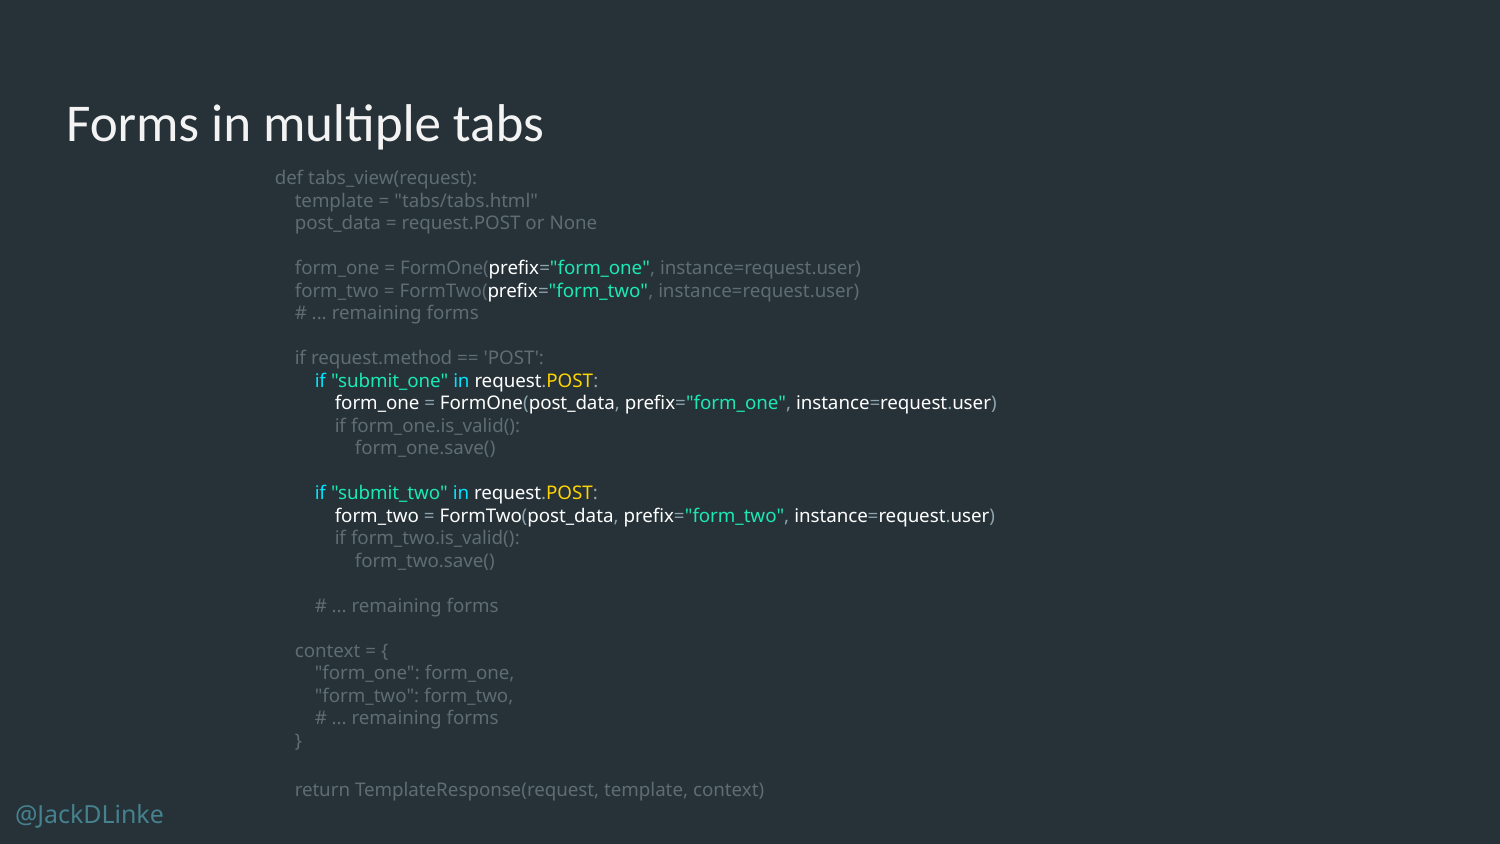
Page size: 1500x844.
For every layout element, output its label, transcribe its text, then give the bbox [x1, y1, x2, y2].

title Forms in multiple tabs [51, 72, 1449, 167]
text_box def tabs_view(request): template = "tabs/tabs.html" post_data = request.POST or None form_one = FormOne(prefix="form_one", instance=request.user) form_two = FormTwo(prefix="form_two", instance=request.user) # ... remaining forms if request.method == 'POST': if "submit_one" in request.POST: form_one = FormOne(post_data, prefix="form_one", instance=request.user) if form_one.is_valid(): form_one.save() if "submit_two" in request.POST: form_two = FormTwo(post_data, prefix="form_two", instance=request.user) if form_two.is_valid(): form_two.save() # ... remaining forms context = { "form_one": form_one, "form_two": form_two, # ... remaining forms } return TemplateResponse(request, template, context) [259, 151, 1241, 816]
